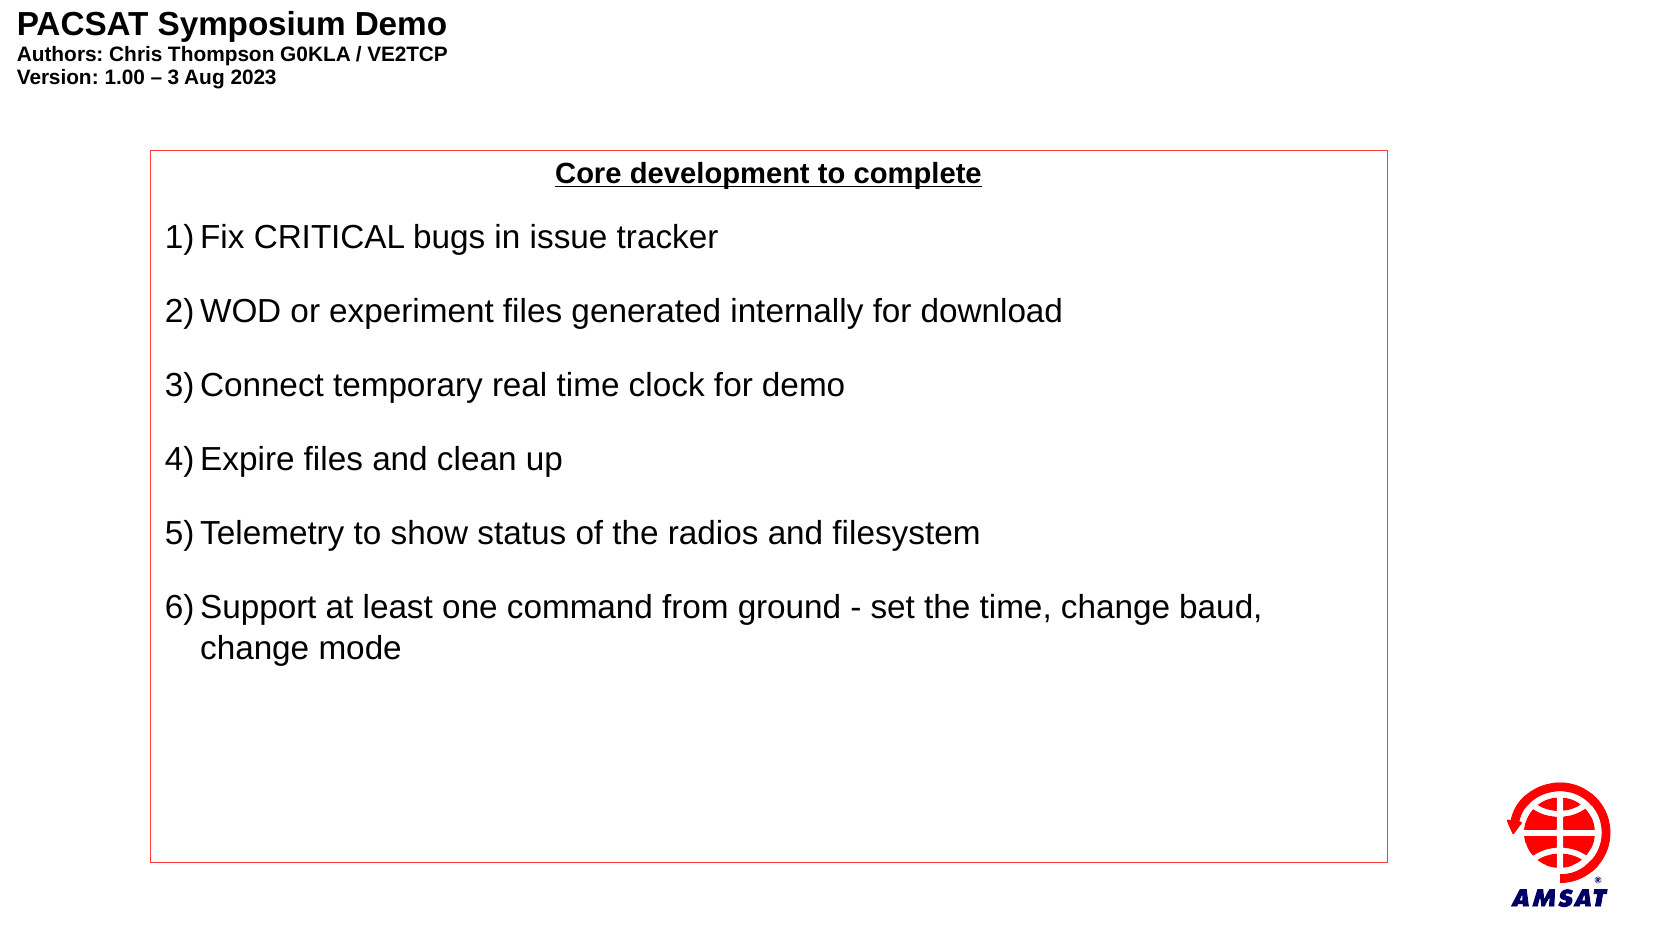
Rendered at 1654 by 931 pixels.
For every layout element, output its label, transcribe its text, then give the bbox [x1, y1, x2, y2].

text_box Core development to complete Fix CRITICAL bugs in issue tracker WOD or experiment files generated internally for download Connect temporary real time clock for demo Expire files and clean up Telemetry to show status of the radios and filesystem Support at least one command from ground - set the time, change baud, change mode [150, 150, 1388, 863]
picture [1504, 779, 1613, 909]
text_box PACSAT Symposium Demo Authors: Chris Thompson G0KLA / VE2TCP Version: 1.00 – 3 Aug 2023 [2, 0, 978, 97]
